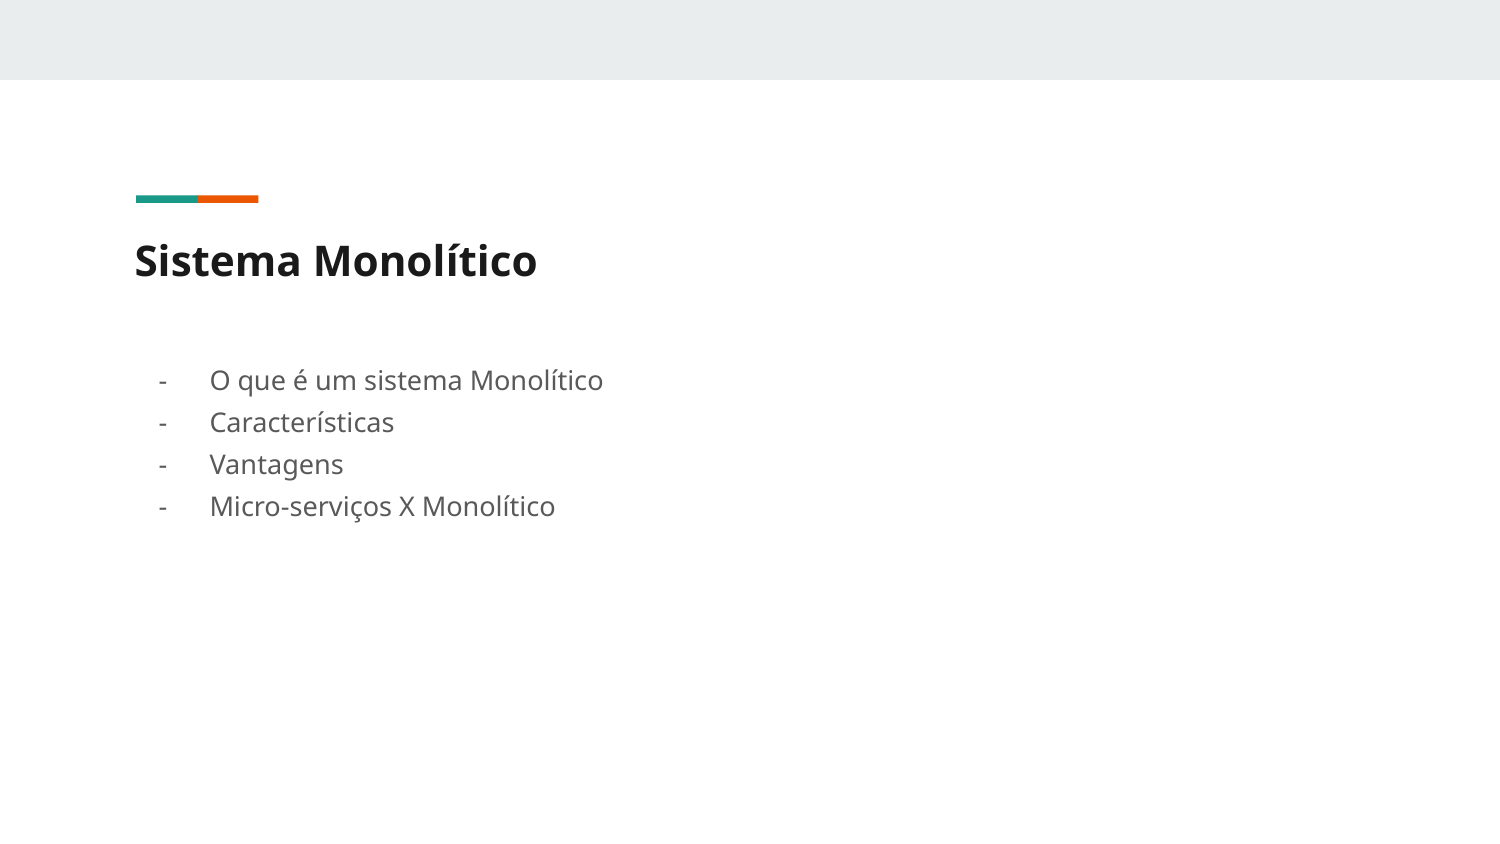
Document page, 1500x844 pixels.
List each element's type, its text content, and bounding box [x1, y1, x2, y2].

title Sistema Monolítico [119, 216, 1381, 305]
list O que é um sistema Monolítico Características Vantagens Micro-serviços X Monolítico [119, 341, 1381, 712]
